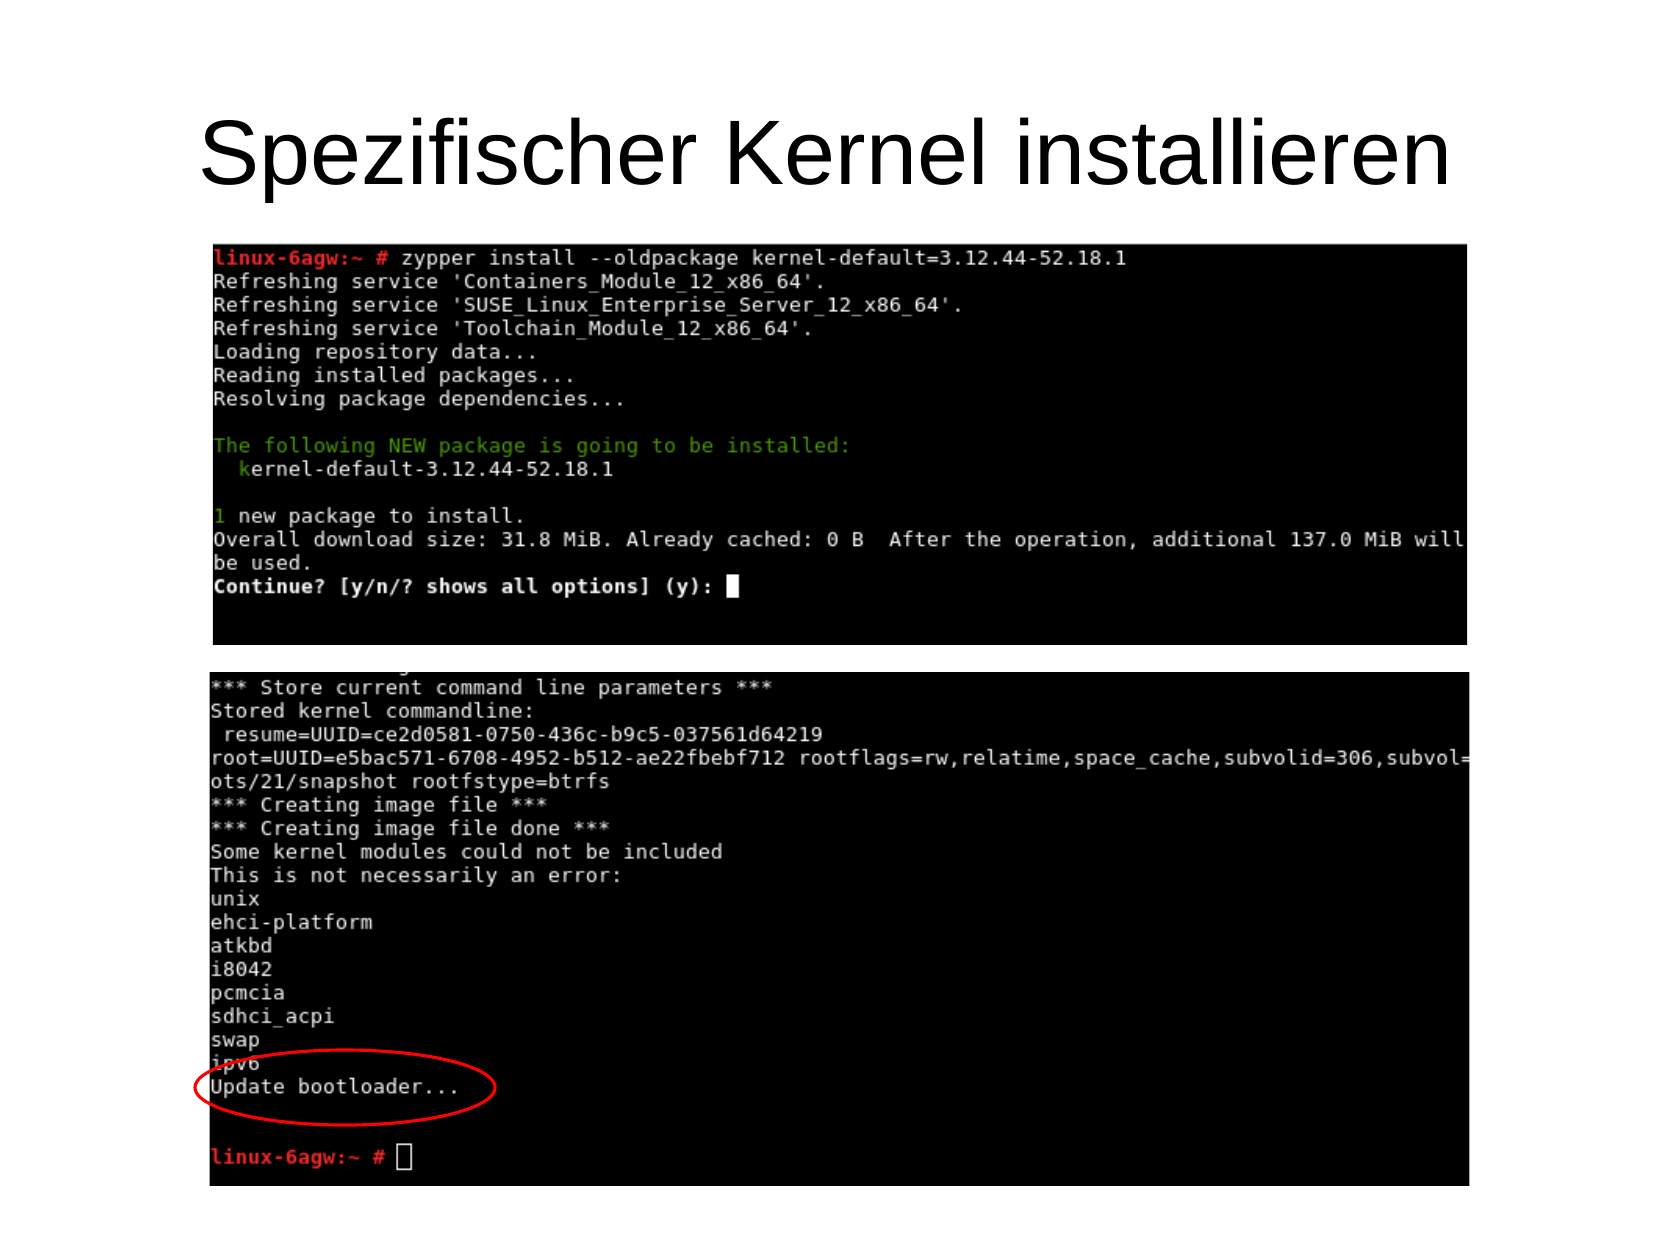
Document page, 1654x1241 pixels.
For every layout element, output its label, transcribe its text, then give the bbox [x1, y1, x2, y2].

picture [209, 1052, 493, 1123]
picture [209, 672, 1470, 1186]
title Spezifischer Kernel installieren [82, 49, 1571, 257]
picture [212, 243, 1468, 645]
